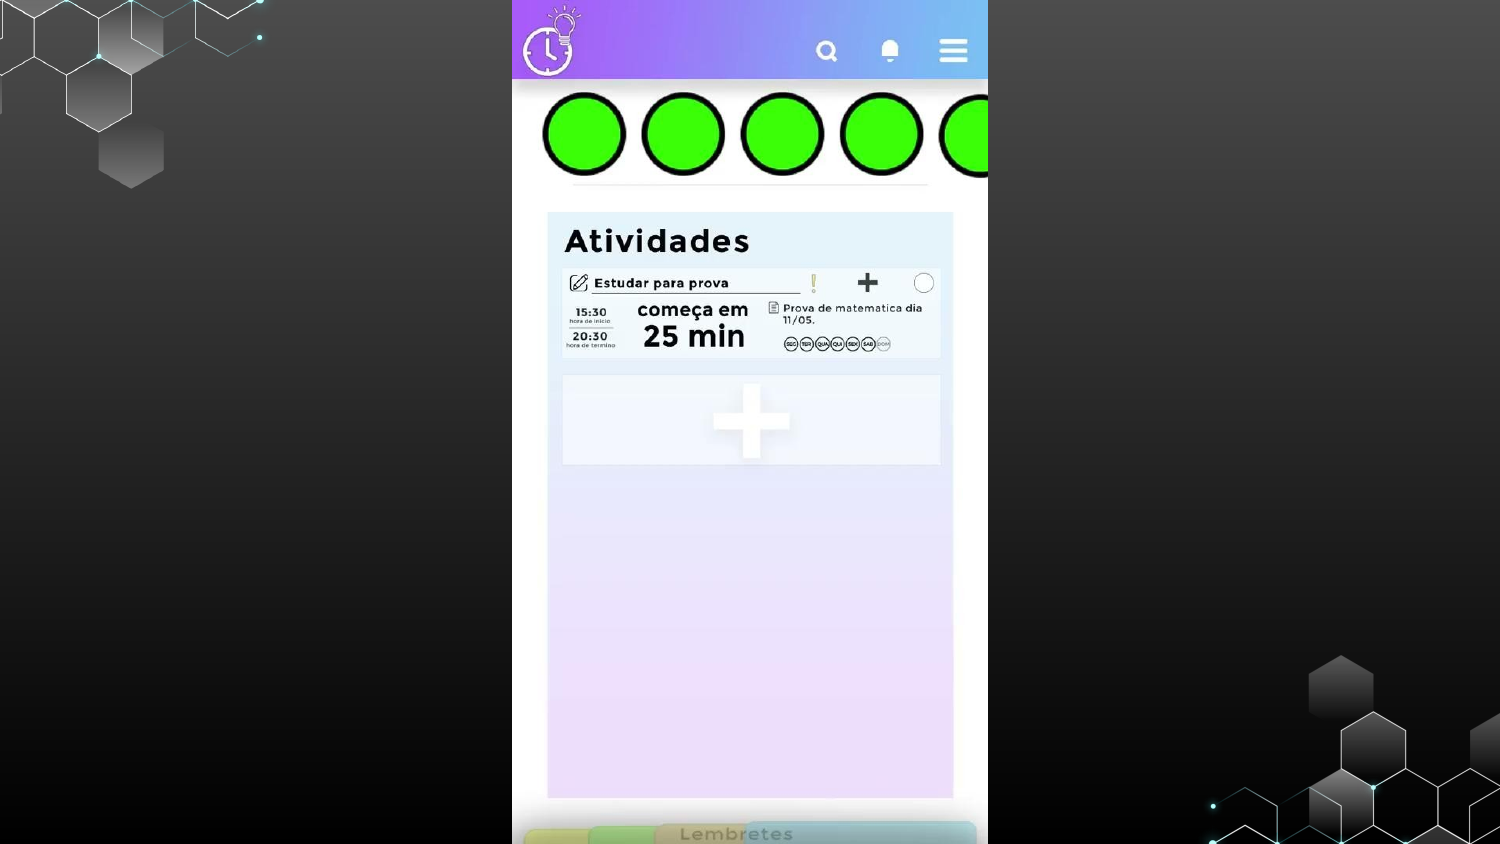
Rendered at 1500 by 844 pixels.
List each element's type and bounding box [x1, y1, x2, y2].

picture [512, 0, 988, 844]
picture [0, 0, 283, 189]
picture [1191, 656, 1500, 844]
